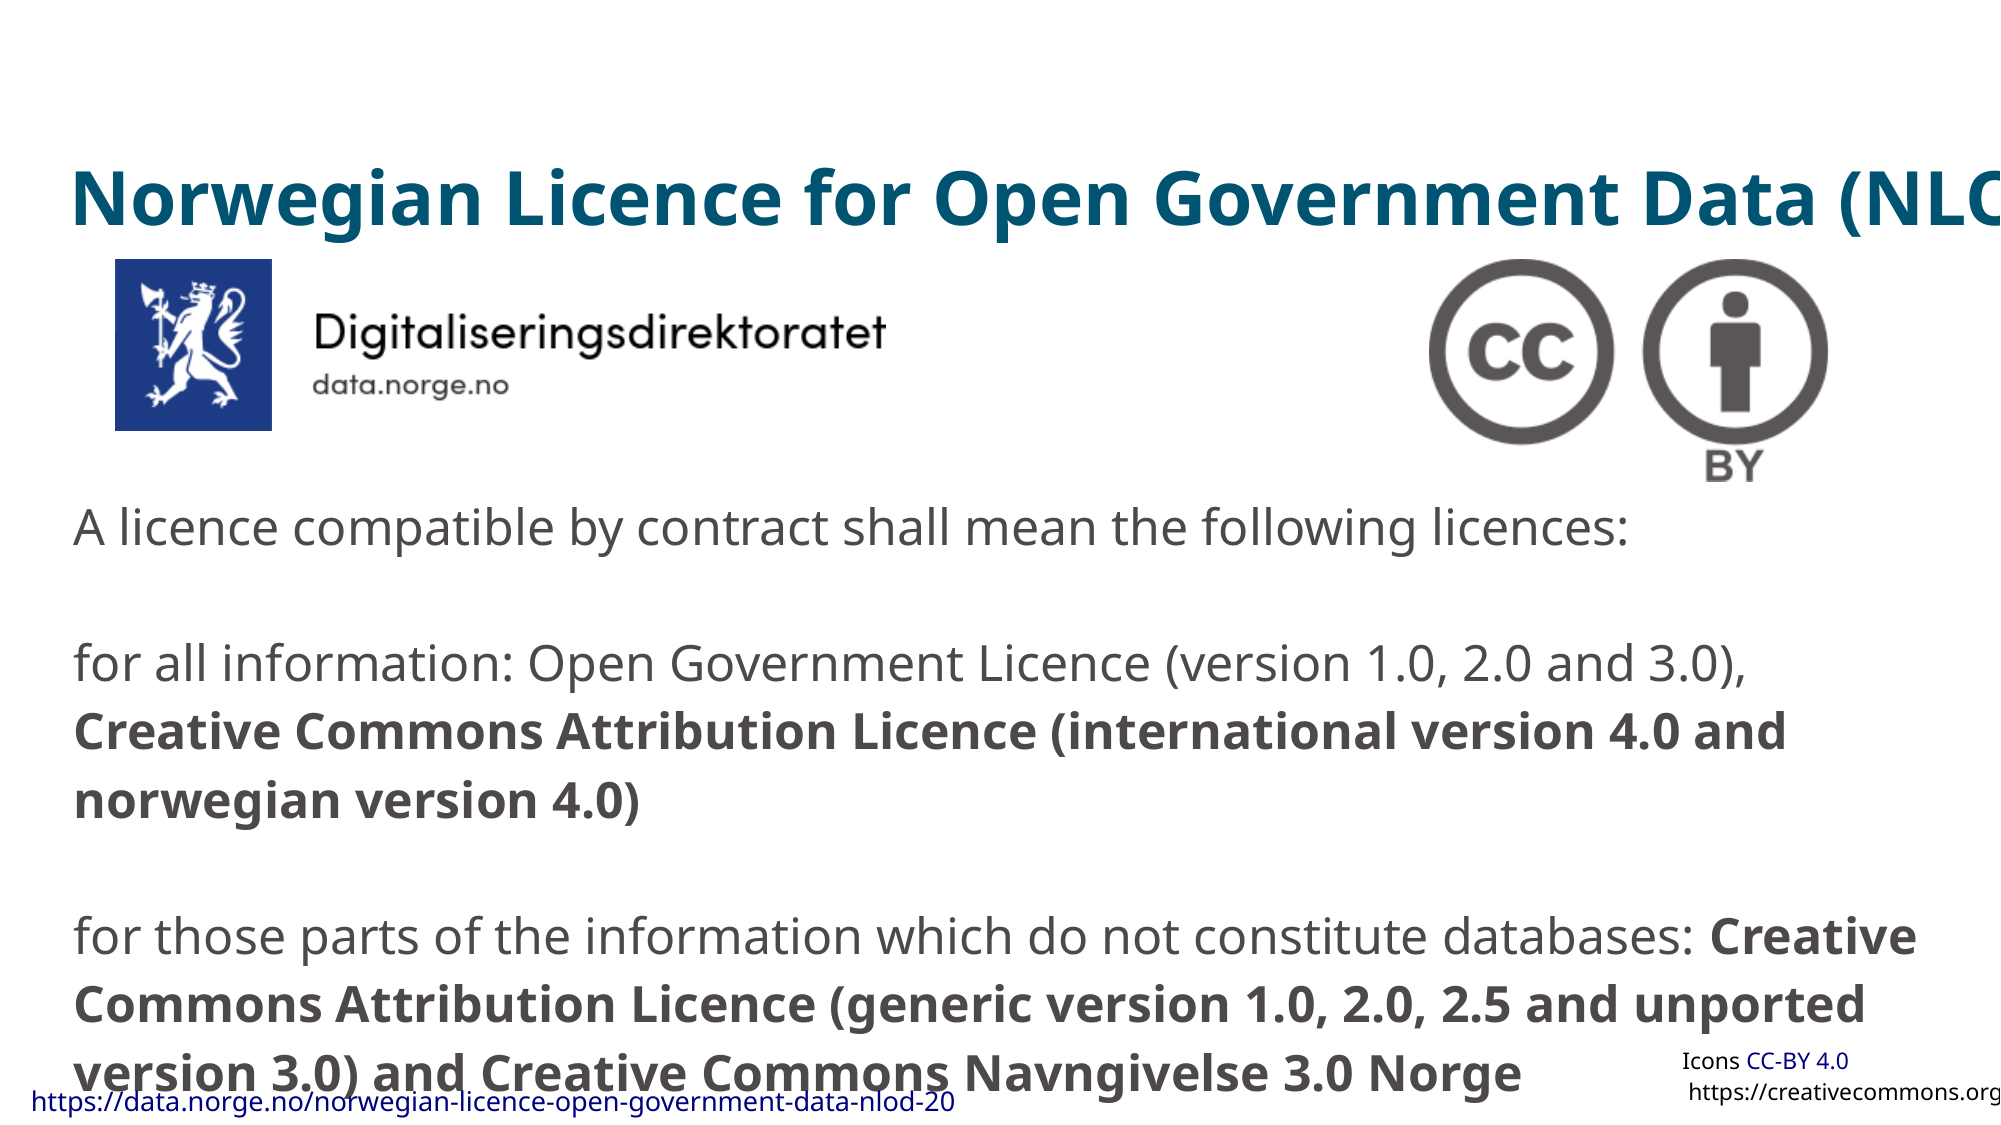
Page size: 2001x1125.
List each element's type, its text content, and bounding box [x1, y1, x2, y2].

text_box A licence compatible by contract shall mean the following licences: for all information: Open Government Licence (version 1.0, 2.0 and 3.0), Creative Commons Attribution Licence (international version 4.0 and norwegian version 4.0) for those parts of the information which do not constitute databases: Creative Commons Attribution Licence (generic version 1.0, 2.0, 2.5 and unported version 3.0) and Creative Commons Navngivelse 3.0 Norge for those parts of the information which constitute databases: Open Data Commons Attribution License (version 1.0). [59, 484, 1961, 1100]
picture [1429, 259, 1830, 482]
text_box Icons CC-BY 4.0 https://creativecommons.org/ [1667, 1037, 1985, 1099]
text_box https://data.norge.no/norwegian-licence-open-government-data-nlod-20 [16, 1074, 863, 1117]
picture [312, 295, 886, 407]
text_box Norwegian Licence for Open Government Data (NLOD) 2.0 [54, 35, 1961, 201]
picture [115, 259, 272, 431]
